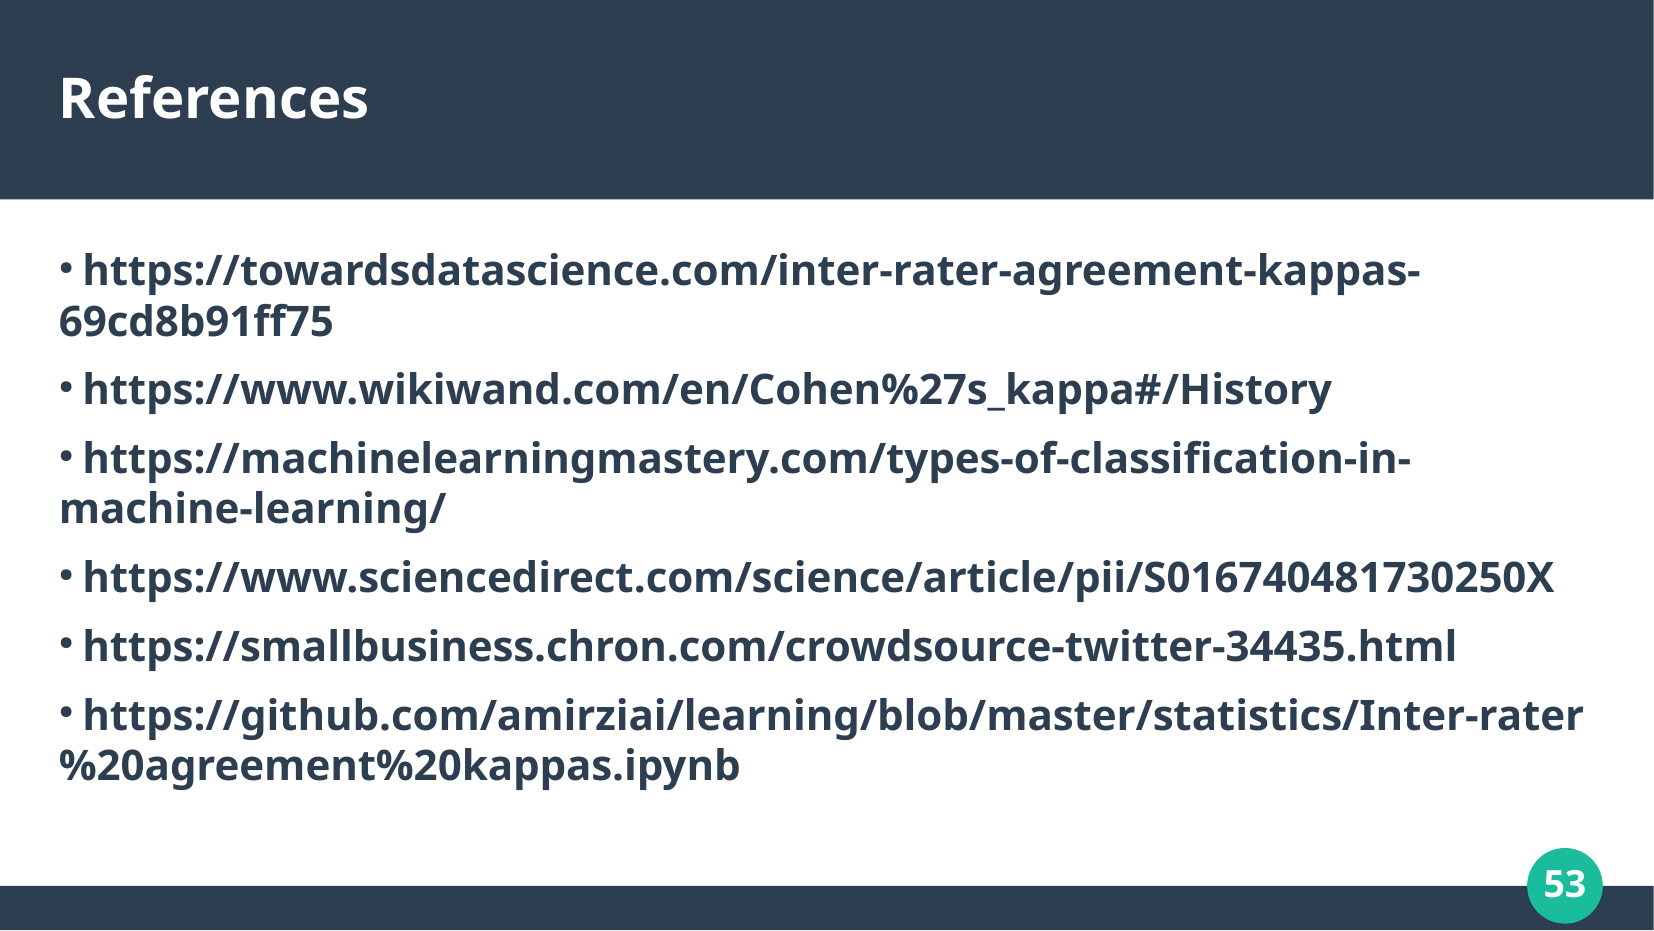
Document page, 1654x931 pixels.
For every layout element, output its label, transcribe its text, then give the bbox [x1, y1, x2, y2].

title References [59, 37, 1595, 155]
list https://towardsdatascience.com/inter-rater-agreement-kappas-69cd8b91ff75 https://www.wikiwand.com/en/Cohen%27s_kappa#/History https://machinelearningmastery.com/types-of-classification-in-machine-learning/ https://www.sciencedirect.com/science/article/pii/S016740481730250X https://smallbusiness.chron.com/crowdsource-twitter-34435.html https://github.com/amirziai/learning/blob/master/statistics/Inter-rater%20agreement%20kappas.ipynb [59, 243, 1595, 864]
